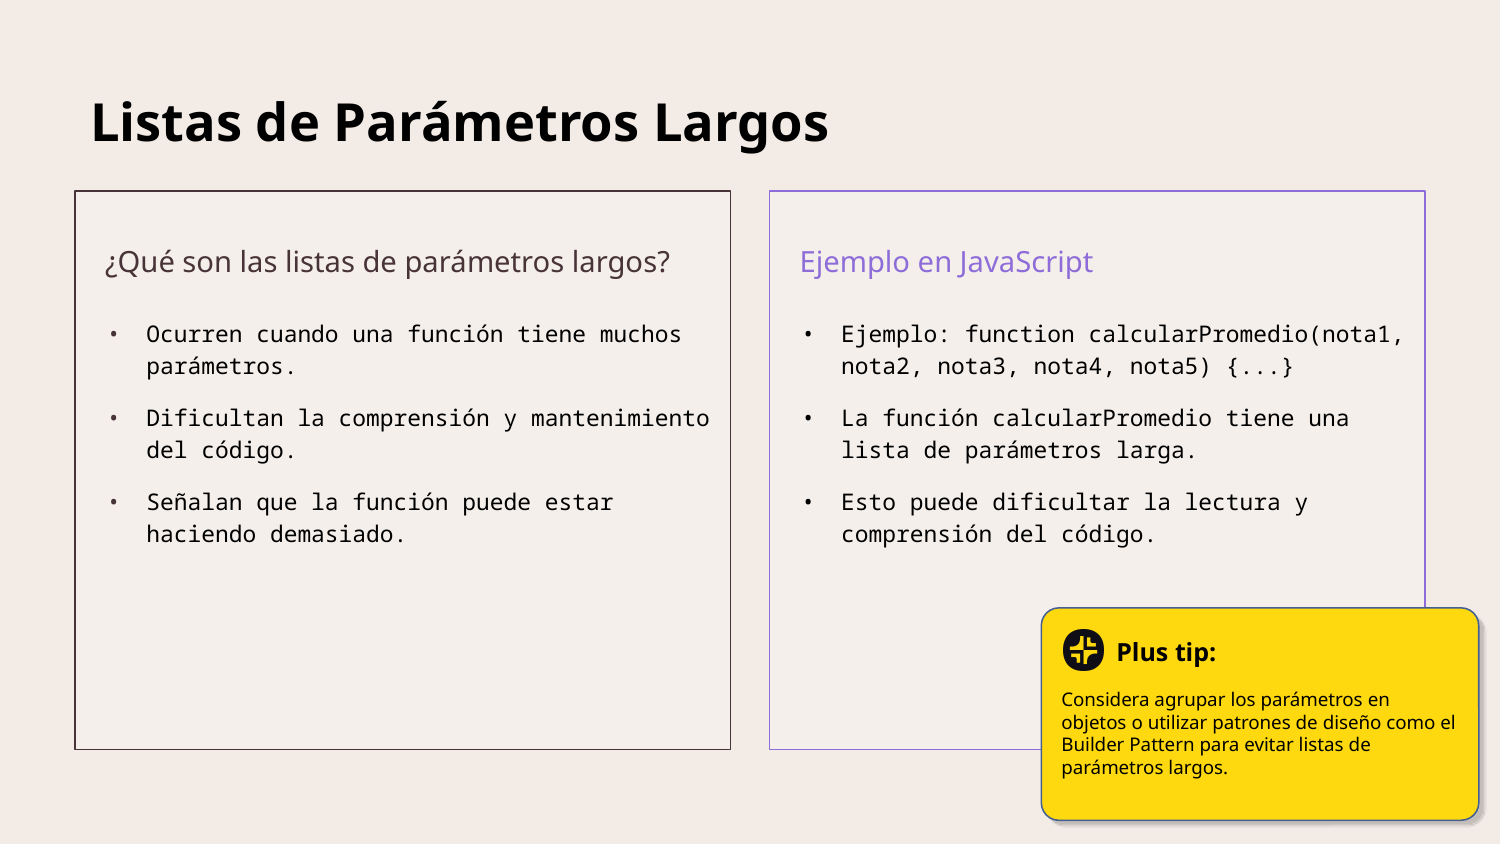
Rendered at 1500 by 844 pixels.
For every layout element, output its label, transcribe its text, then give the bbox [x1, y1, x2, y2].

text_box [74, 191, 731, 750]
list Ocurren cuando una función tiene muchos parámetros. Dificultan la comprensión y mantenimiento del código. Señalan que la función puede estar haciendo demasiado. [75, 301, 731, 750]
title Listas de Parámetros Largos [75, 73, 1425, 168]
subtitle ¿Qué son las listas de parámetros largos? [75, 191, 731, 294]
picture [1063, 629, 1104, 671]
list Ejemplo: function calcularPromedio(nota1, nota2, nota3, nota4, nota5) {...} La función calcularPromedio tiene una lista de parámetros larga. Esto puede dificultar la lectura y comprensión del código. [769, 301, 1426, 750]
text_box Considera agrupar los parámetros en objetos o utilizar patrones de diseño como el Builder Pattern para evitar listas de parámetros largos. [1041, 607, 1479, 821]
text_box Plus tip: [1116, 632, 1429, 671]
text_box [769, 294, 1425, 301]
subtitle Ejemplo en JavaScript [769, 191, 1426, 294]
